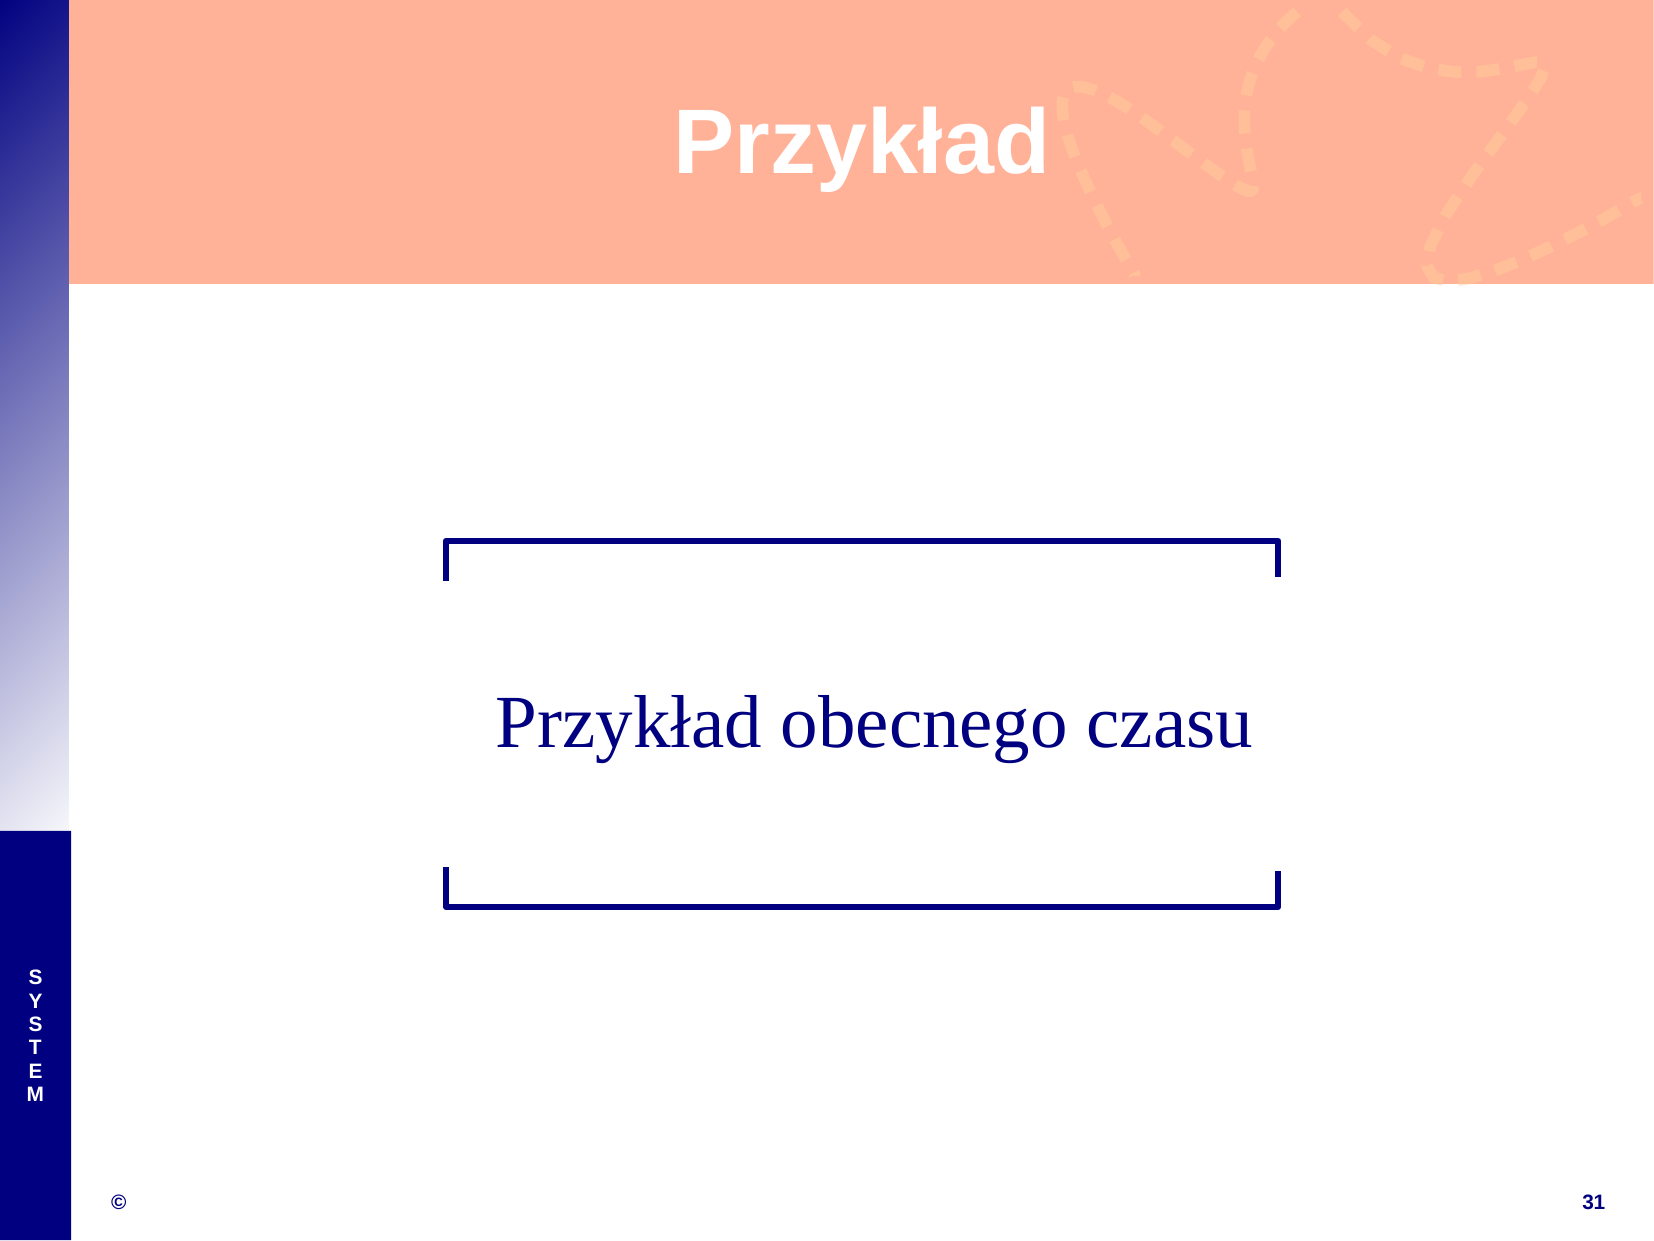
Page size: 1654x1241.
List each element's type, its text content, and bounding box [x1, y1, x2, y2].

text_box Przykład obecnego czasu [461, 513, 1263, 931]
text_box S Y S T E M [0, 831, 71, 1241]
title Przykład [70, 37, 1654, 246]
